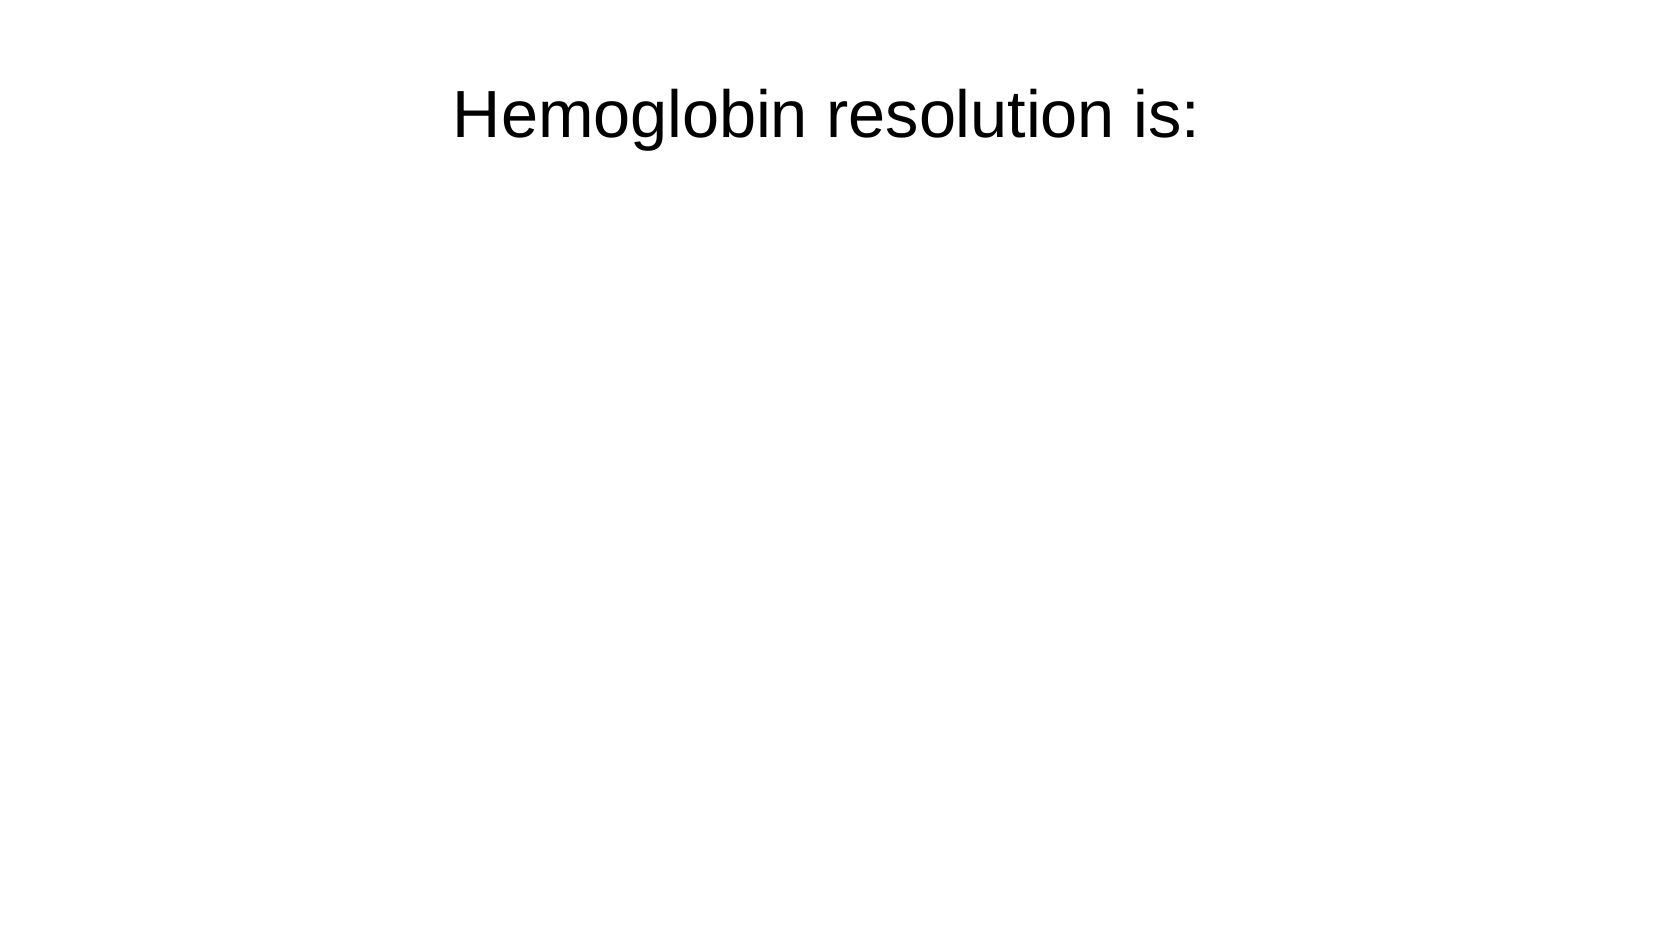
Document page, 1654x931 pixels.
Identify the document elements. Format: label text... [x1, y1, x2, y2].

title Hemoglobin resolution is: [82, 37, 1571, 193]
